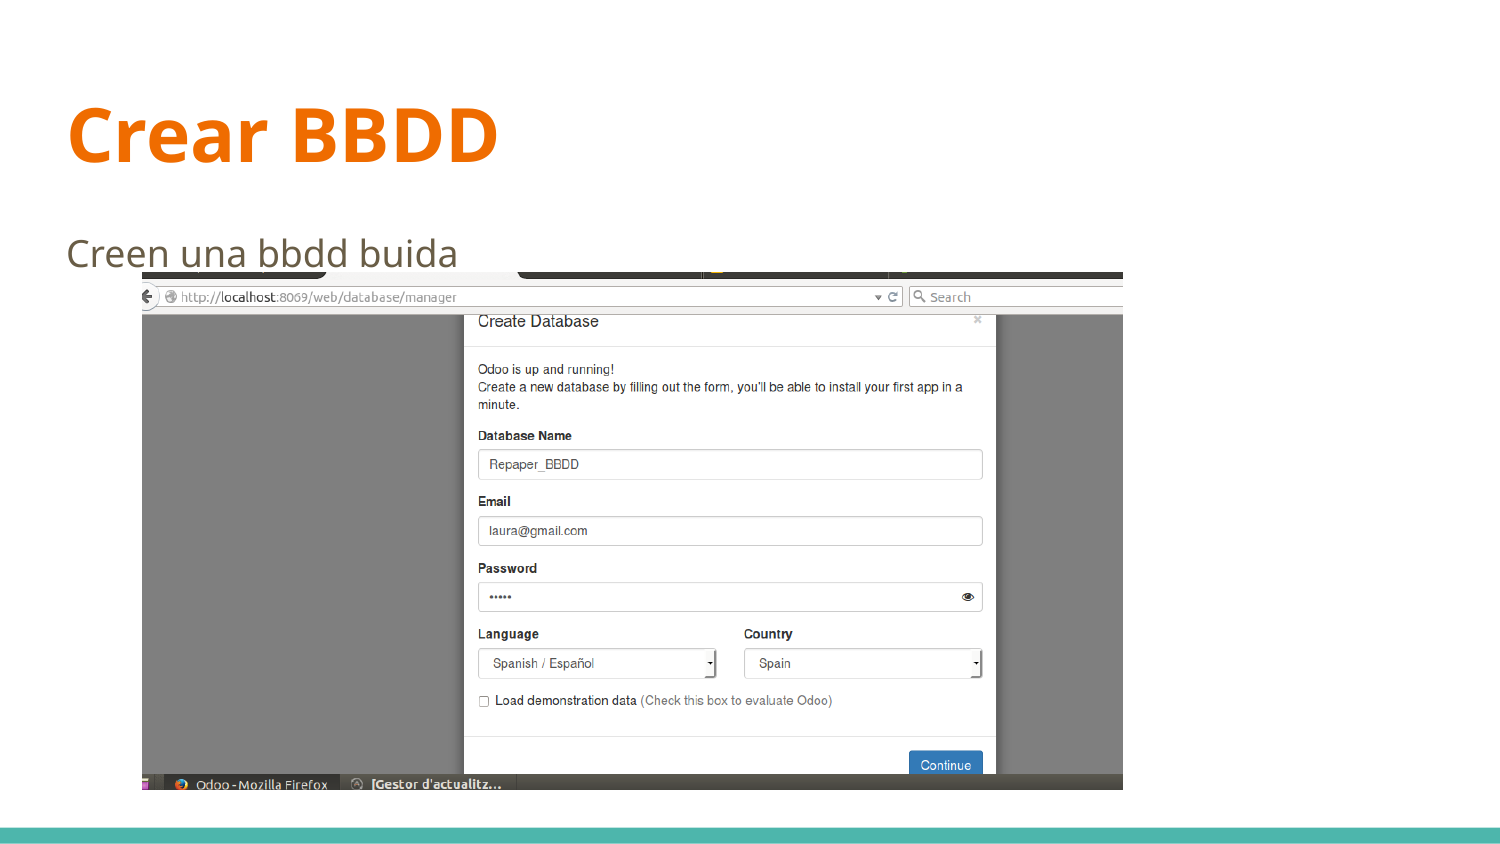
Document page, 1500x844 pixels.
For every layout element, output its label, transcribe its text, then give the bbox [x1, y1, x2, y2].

picture [142, 272, 1123, 790]
title Crear BBDD [51, 72, 1449, 189]
list Creen una bbdd buida [51, 207, 1449, 750]
